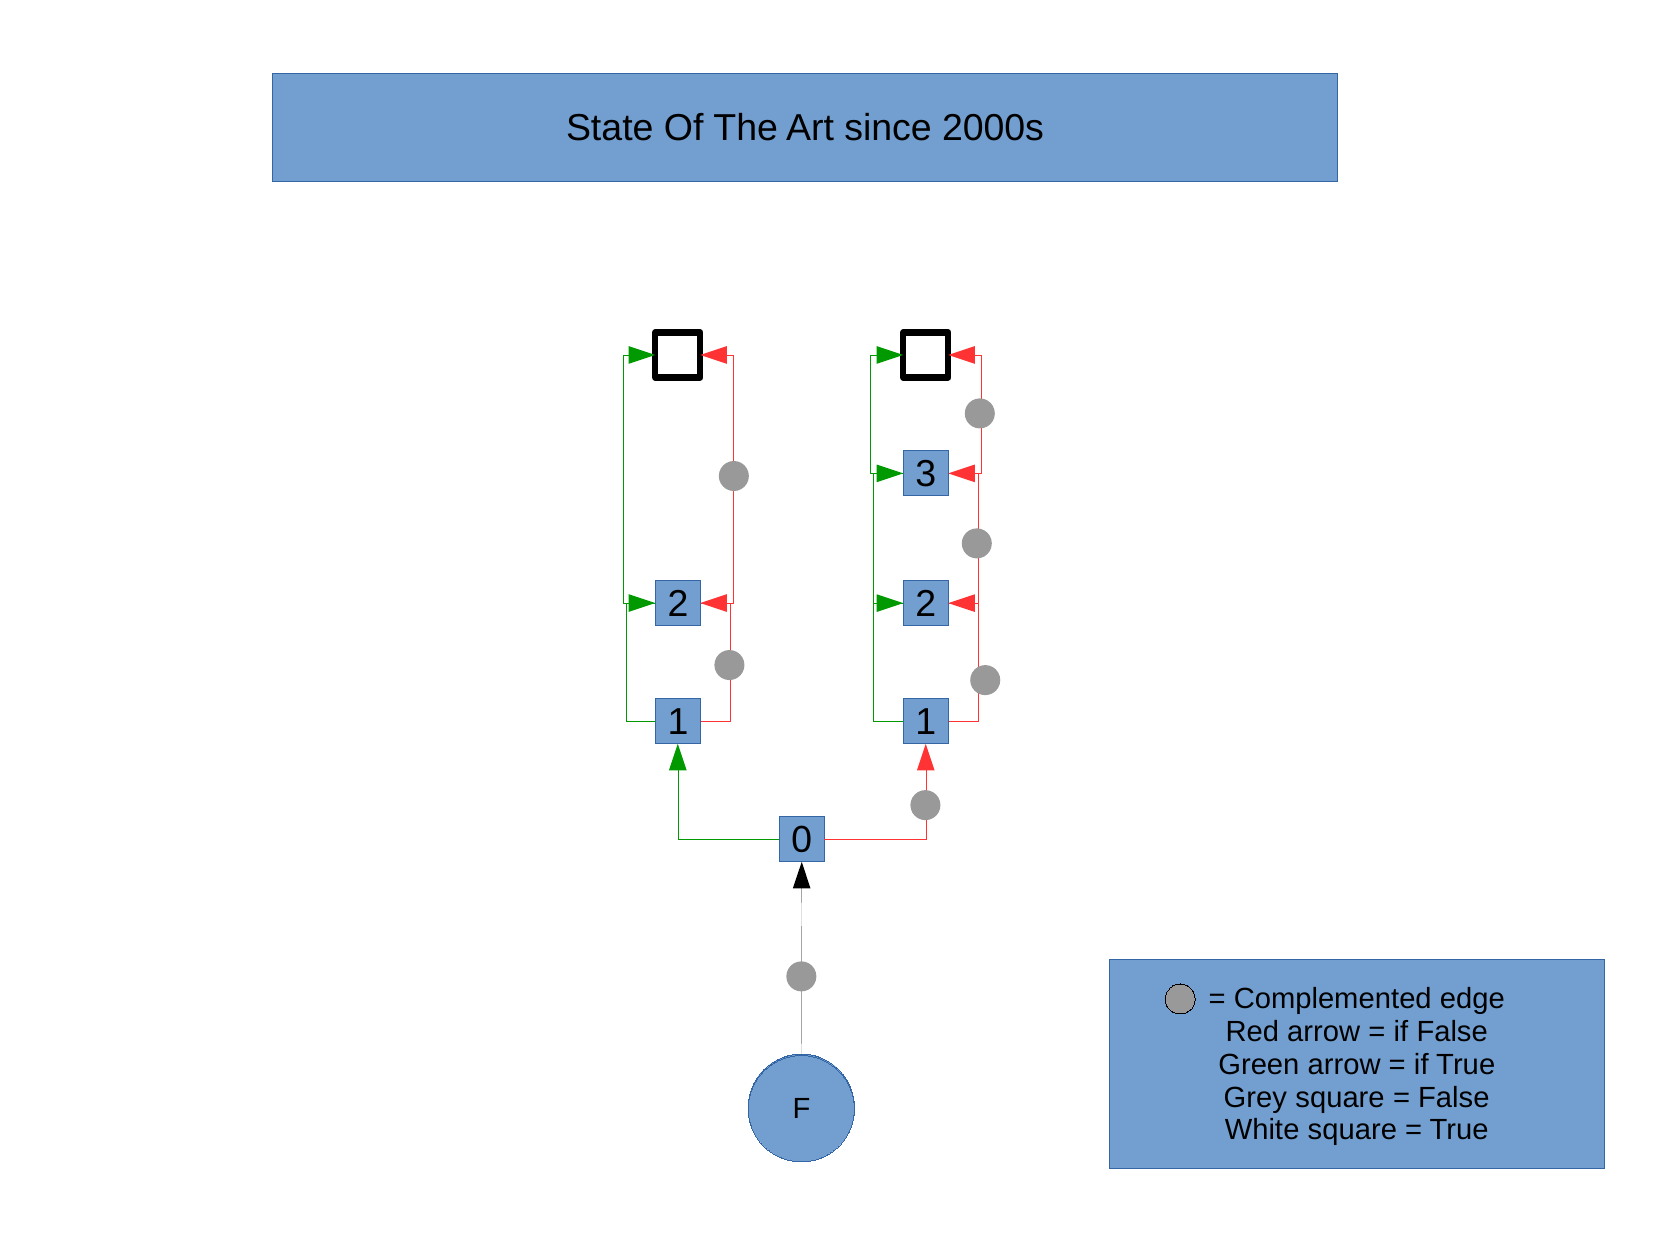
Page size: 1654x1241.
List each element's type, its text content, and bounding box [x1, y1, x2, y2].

text_box F [748, 1055, 855, 1162]
text_box 2 [655, 580, 701, 626]
text_box 1 [903, 698, 949, 744]
text_box [964, 398, 995, 429]
text_box 0 [779, 816, 825, 862]
text_box [1165, 983, 1196, 1014]
text_box [903, 332, 949, 378]
text_box 3 [903, 450, 949, 496]
text_box [970, 665, 1001, 696]
text_box [786, 961, 817, 992]
text_box 1 [655, 698, 701, 744]
text_box State Of The Art since 2000s [272, 73, 1338, 182]
text_box [910, 790, 941, 821]
text_box [655, 332, 701, 378]
text_box [718, 460, 749, 492]
text_box [714, 650, 745, 681]
text_box [961, 528, 992, 559]
text_box = Complemented edge Red arrow = if False Green arrow = if True Grey square = False White square = True [1109, 959, 1605, 1169]
text_box 2 [903, 580, 949, 626]
